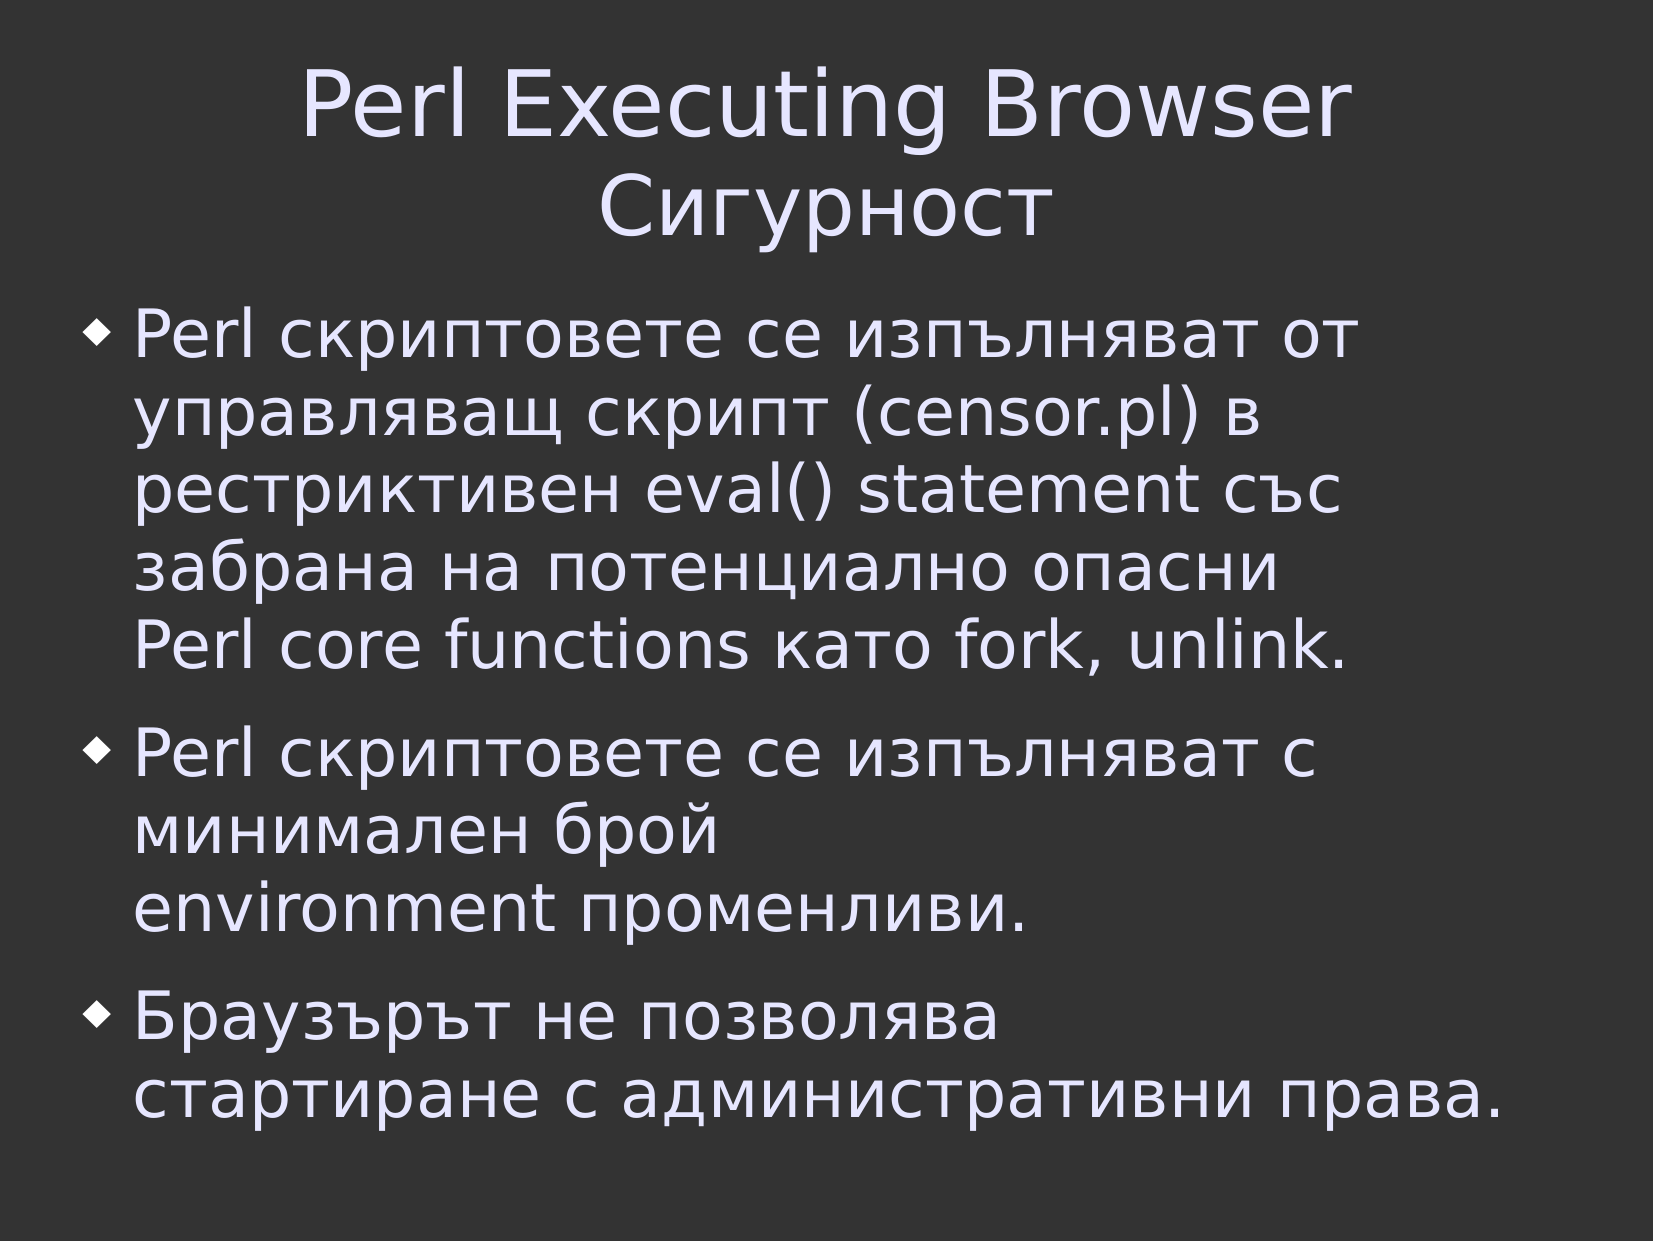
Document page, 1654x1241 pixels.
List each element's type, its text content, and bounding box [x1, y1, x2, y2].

list Perl скриптовете се изпълняват от управляващ скрипт (censor.pl) в рестриктивен eval() statement със забрана на потенциално опасни Perl core functions като fork, unlink. Perl скриптовете се изпълняват с минимален брой environment променливи. Браузърът не позволява стартиране с административни права. [82, 295, 1571, 1134]
title Perl Executing Browser Сигурност [82, 49, 1571, 257]
